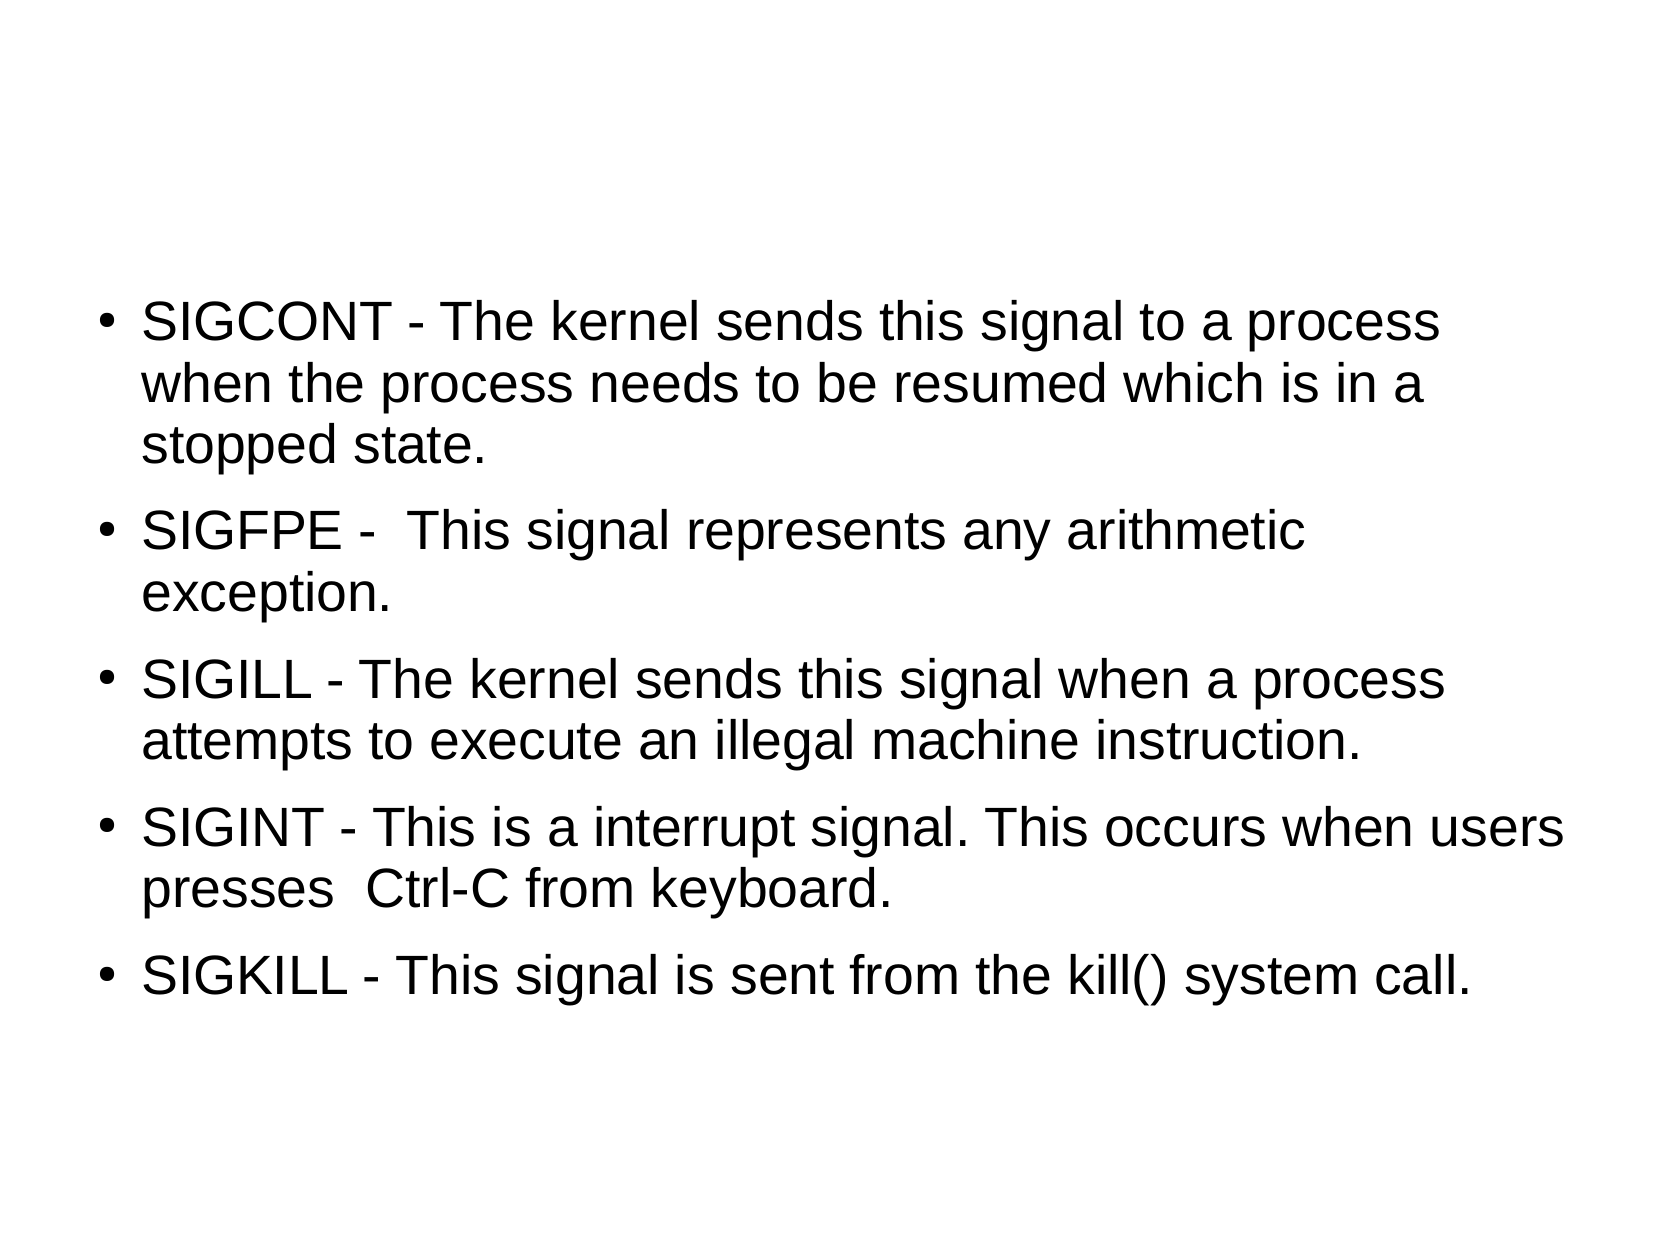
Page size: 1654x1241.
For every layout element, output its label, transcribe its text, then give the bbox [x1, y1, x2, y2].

list SIGCONT - The kernel sends this signal to a process when the process needs to be resumed which is in a stopped state. SIGFPE - This signal represents any arithmetic exception. SIGILL - The kernel sends this signal when a process attempts to execute an illegal machine instruction. SIGINT - This is a interrupt signal. This occurs when users presses Ctrl-C from keyboard. SIGKILL - This signal is sent from the kill() system call. [82, 290, 1571, 1010]
